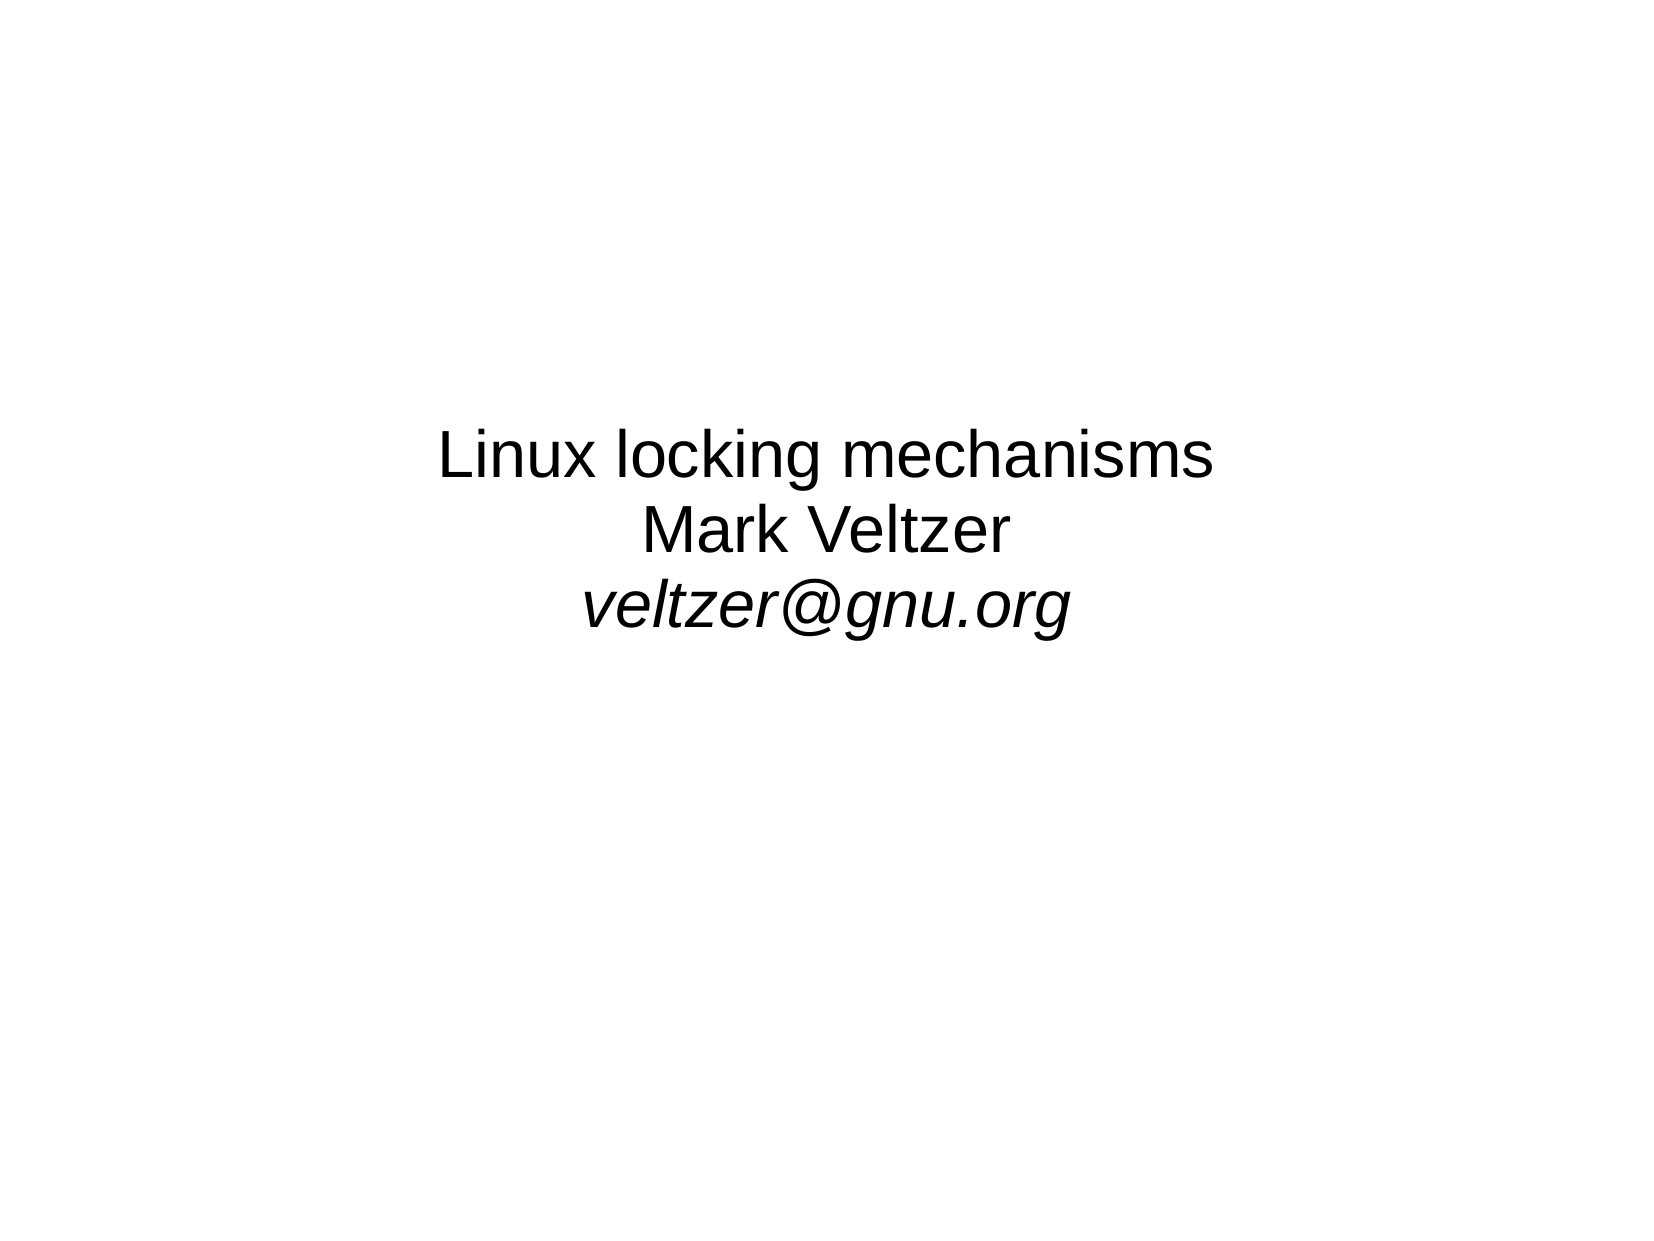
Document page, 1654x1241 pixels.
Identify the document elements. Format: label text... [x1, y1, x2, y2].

subtitle Linux locking mechanisms Mark Veltzer veltzer@gnu.org [82, 49, 1571, 1010]
